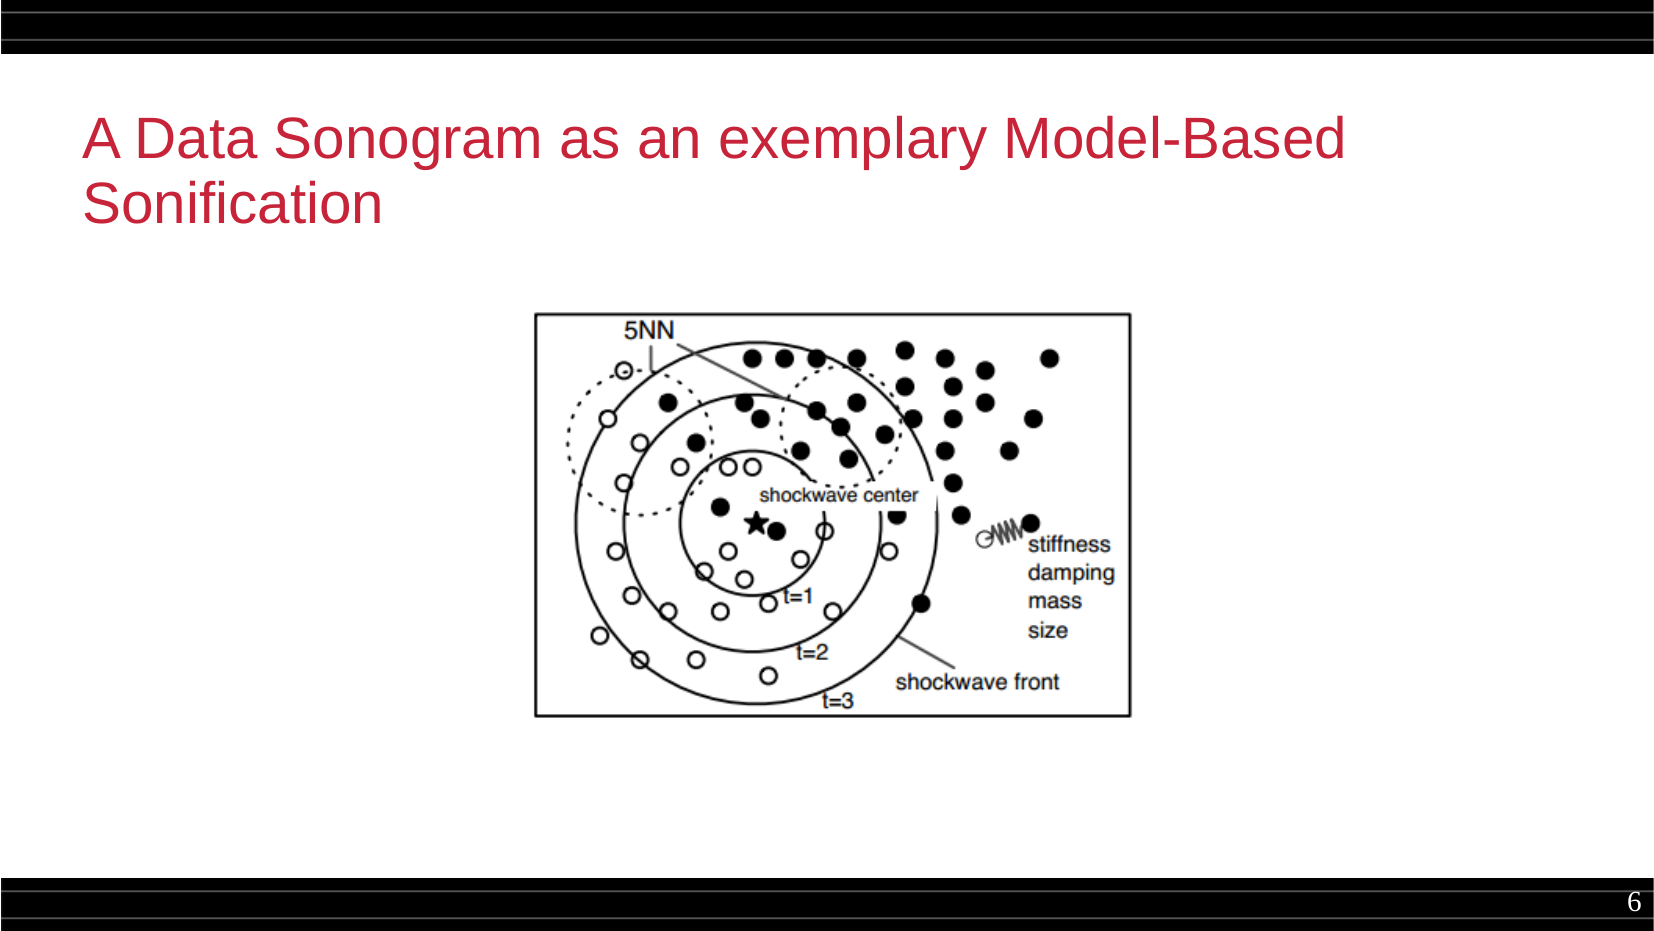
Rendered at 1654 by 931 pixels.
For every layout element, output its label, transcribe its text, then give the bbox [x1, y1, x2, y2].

picture [497, 275, 1165, 758]
title A Data Sonogram as an exemplary Model-Based Sonification [82, 92, 1571, 249]
picture [1, 0, 1654, 54]
picture [1, 878, 1654, 931]
